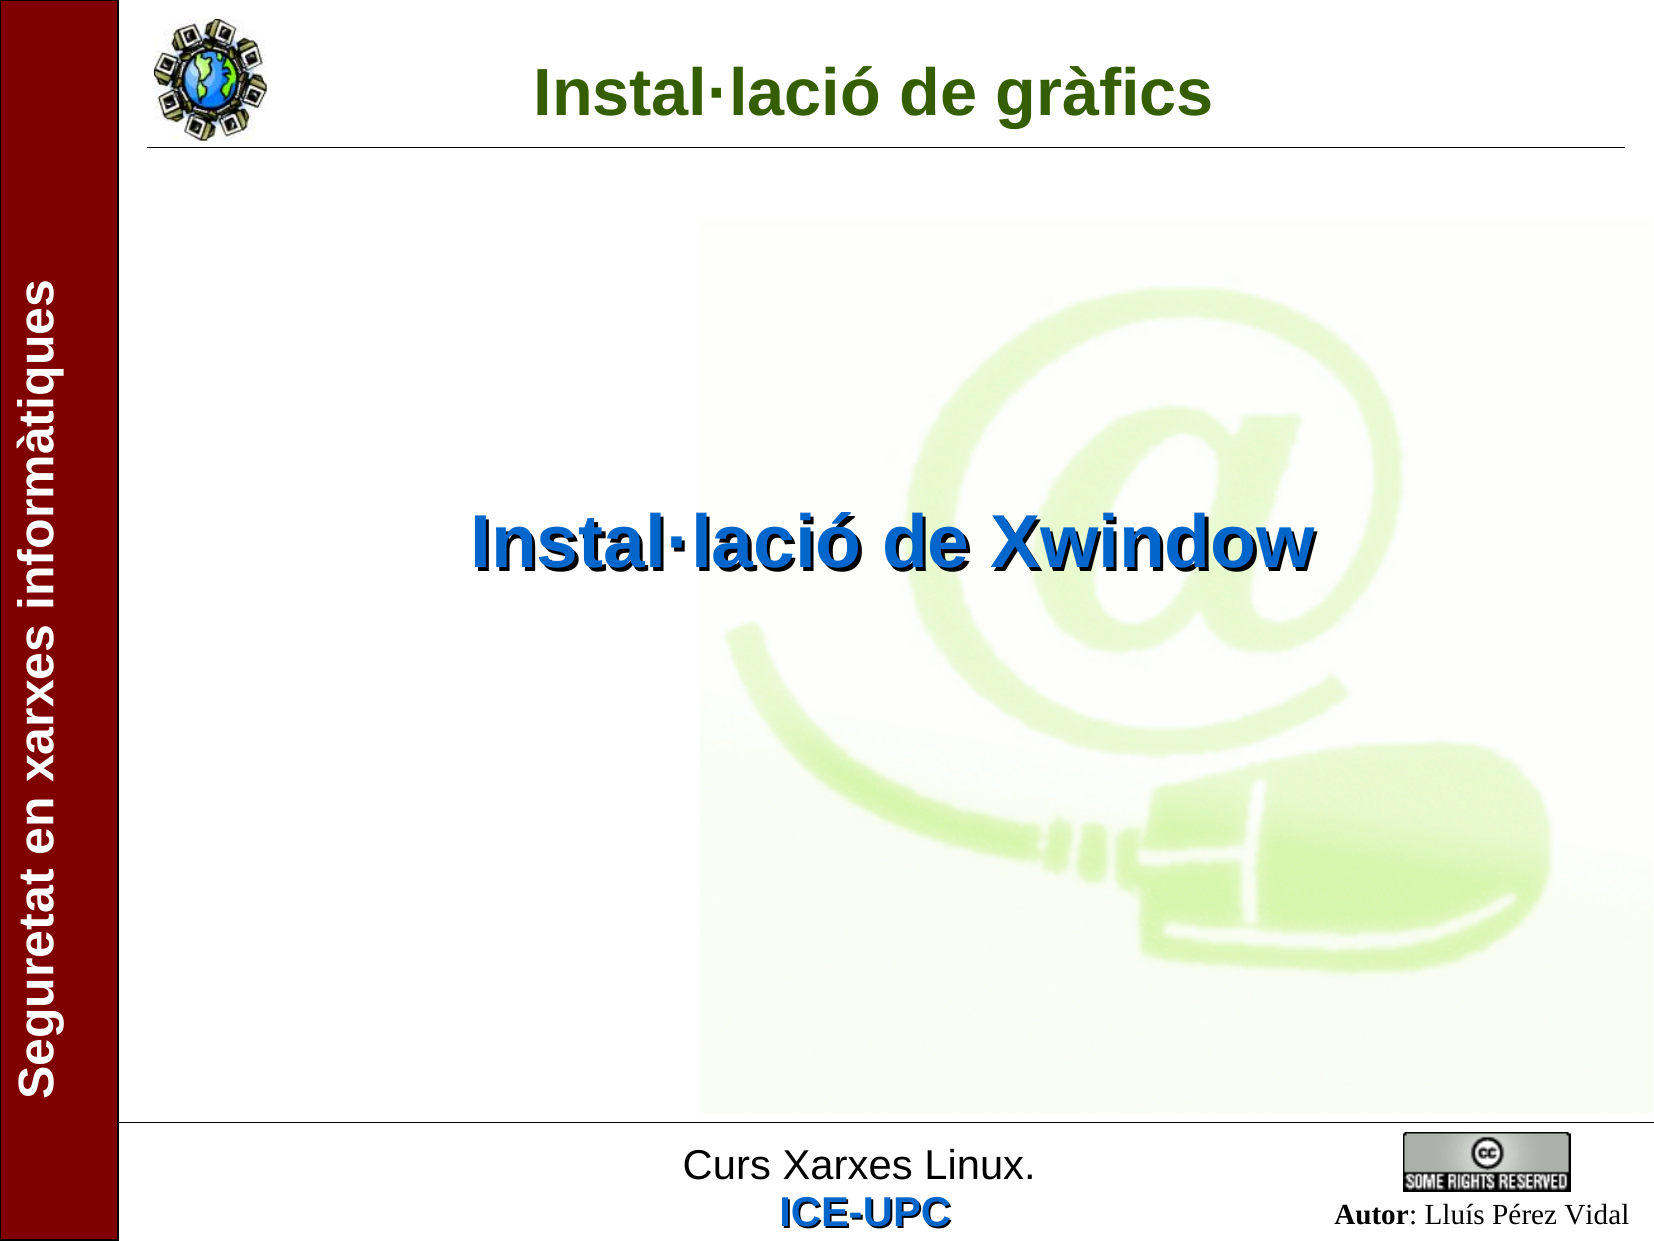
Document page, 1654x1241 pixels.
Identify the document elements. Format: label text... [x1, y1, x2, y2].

subtitle Instal·lació de Xwindow [141, 242, 1630, 1093]
title Instal·lació de gràfics [129, 43, 1619, 142]
picture [1403, 1132, 1571, 1192]
picture [700, 217, 1654, 1113]
picture [154, 19, 268, 43]
